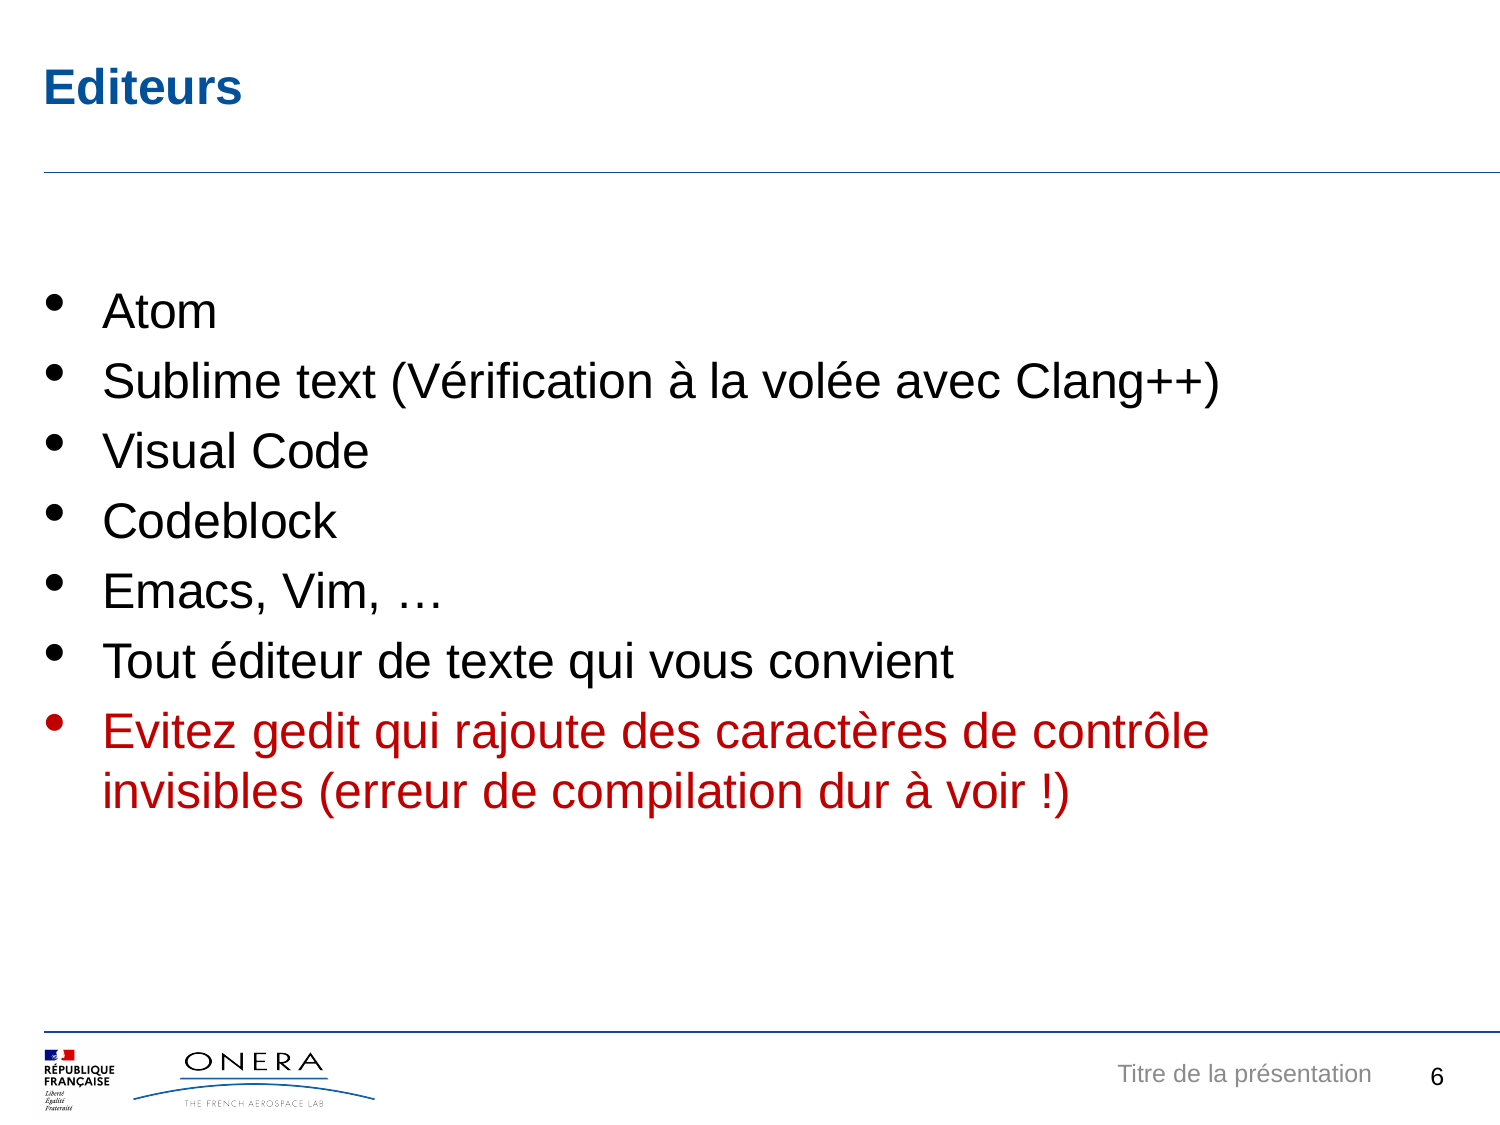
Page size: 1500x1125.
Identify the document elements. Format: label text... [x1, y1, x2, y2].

text_box <numéro> [1374, 1025, 1500, 1125]
picture [34, 1039, 125, 1121]
text_box Atom Sublime text (Vérification à la volée avec Clang++) Visual Code Codeblock Emacs, Vim, … Tout éditeur de texte qui vous convient Evitez gedit qui rajoute des caractères de contrôle invisibles (erreur de compilation dur à voir !) [45, 278, 1321, 954]
text_box Titre de la présentation [466, 1042, 1388, 1103]
picture [133, 1052, 375, 1107]
text_box Editeurs [43, 0, 1486, 169]
